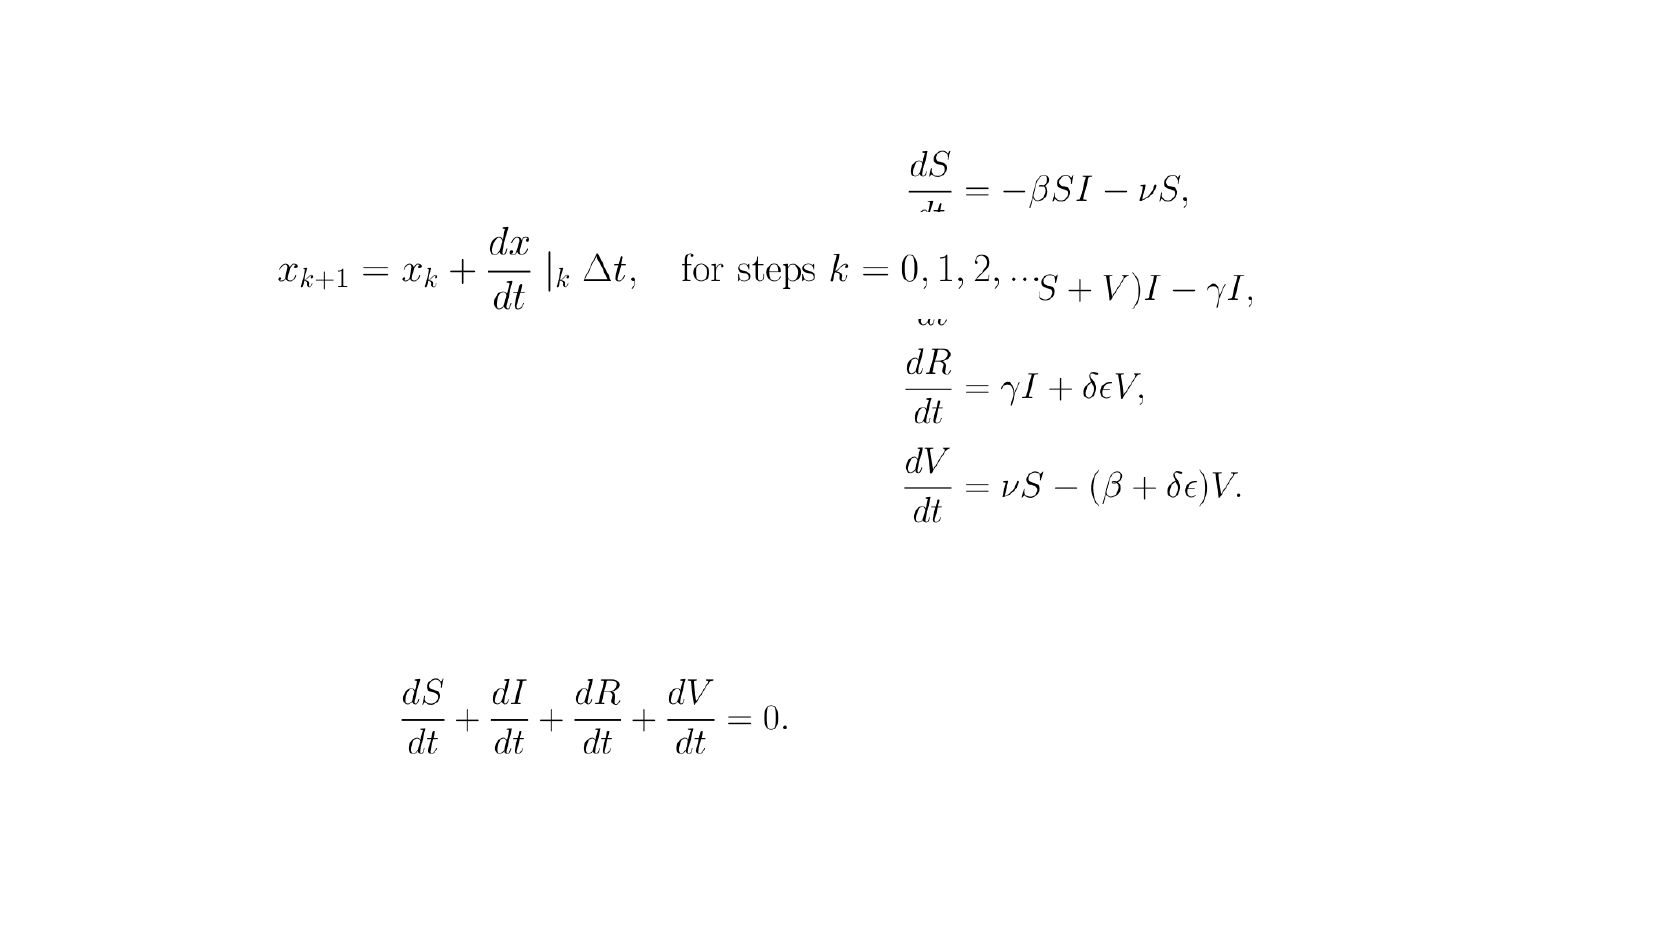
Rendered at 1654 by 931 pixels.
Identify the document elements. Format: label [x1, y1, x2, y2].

picture [389, 661, 792, 768]
picture [271, 141, 1264, 532]
